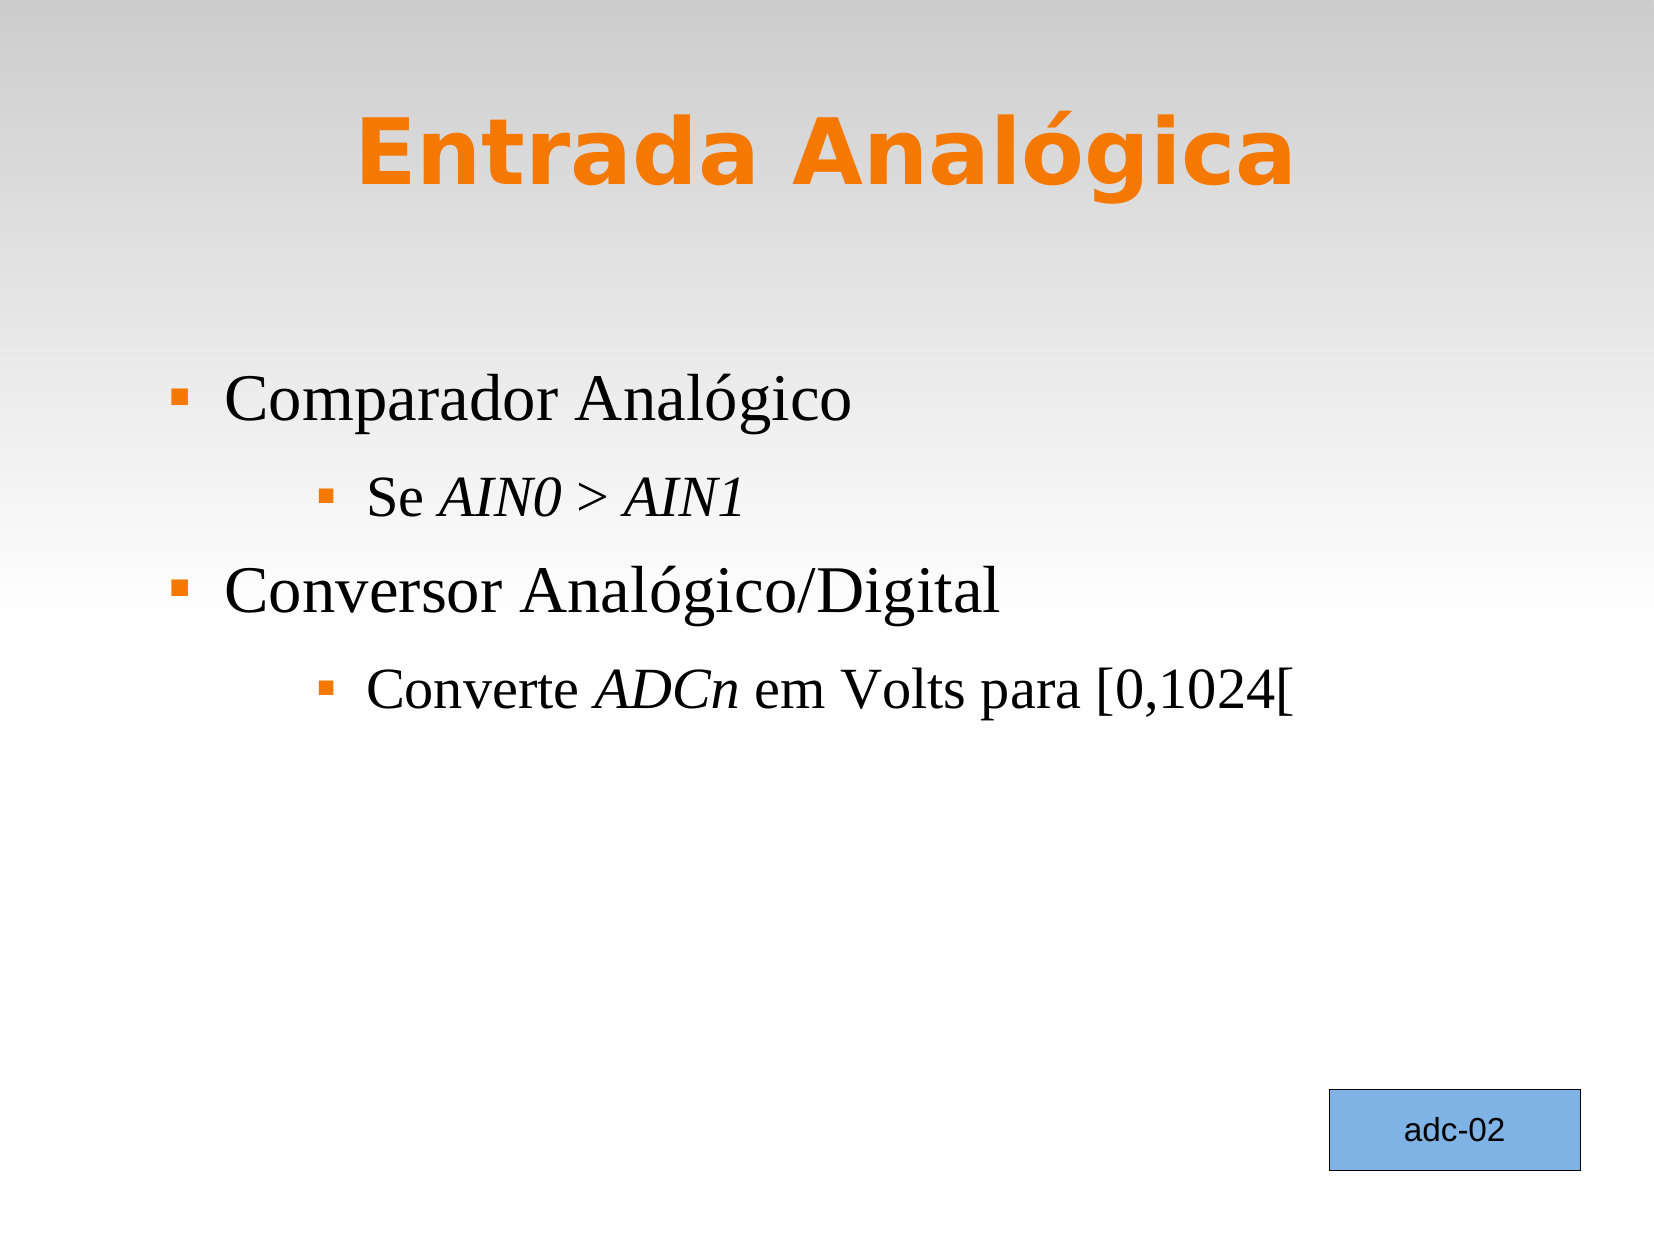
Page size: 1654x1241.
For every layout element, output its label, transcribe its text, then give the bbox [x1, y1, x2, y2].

text_box adc-02 [1329, 1089, 1581, 1171]
title Entrada Analógica [82, 49, 1571, 257]
list Comparador Analógico Se AIN0 > AIN1 Conversor Analógico/Digital Converte ADCn em Volts para [0,1024[ [82, 361, 1571, 1180]
